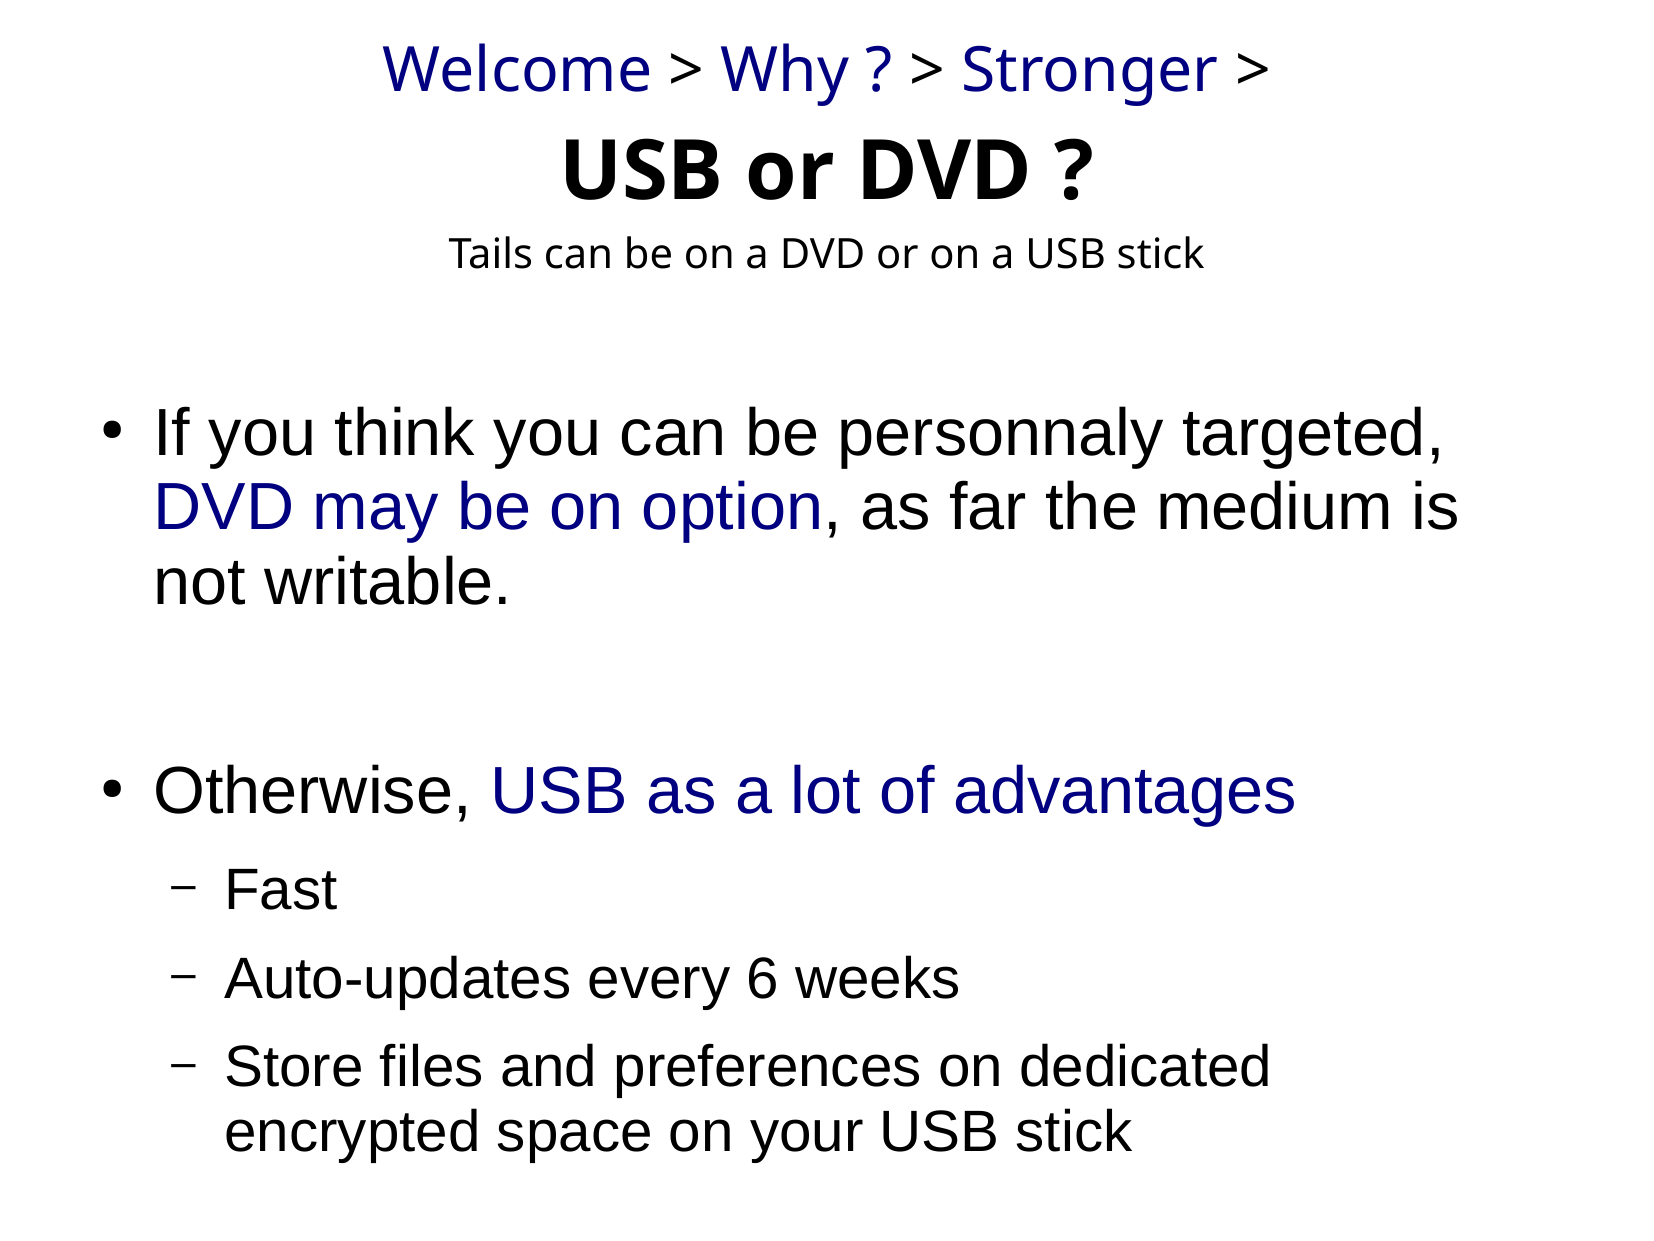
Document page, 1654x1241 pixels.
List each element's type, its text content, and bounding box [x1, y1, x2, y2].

title Welcome > Why ? > Stronger > USB or DVD ? Tails can be on a DVD or on a USB stick [82, 35, 1571, 271]
list If you think you can be personnaly targeted, DVD may be on option, as far the medium is not writable. Otherwise, USB as a lot of advantages Fast Auto-updates every 6 weeks Store files and preferences on dedicated encrypted space on your USB stick [82, 290, 1538, 1205]
